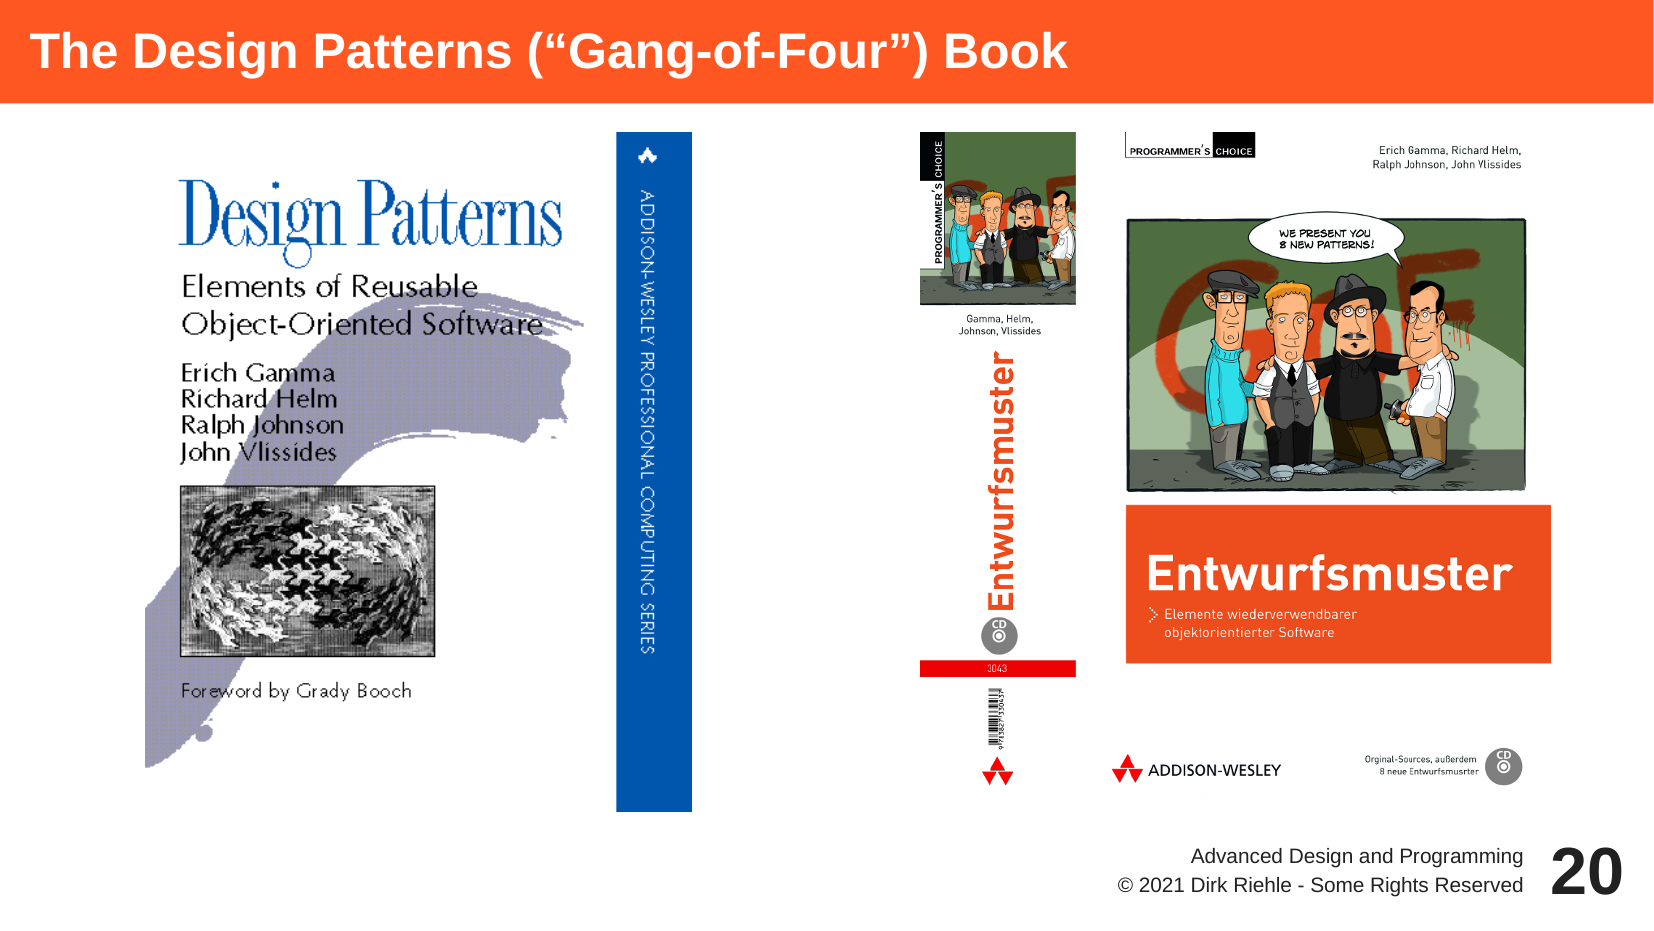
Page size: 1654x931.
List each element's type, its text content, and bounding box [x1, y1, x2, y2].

title The Design Patterns (“Gang-of-Four”) Book [0, 0, 1654, 104]
picture [139, 132, 698, 813]
picture [895, 132, 1576, 813]
